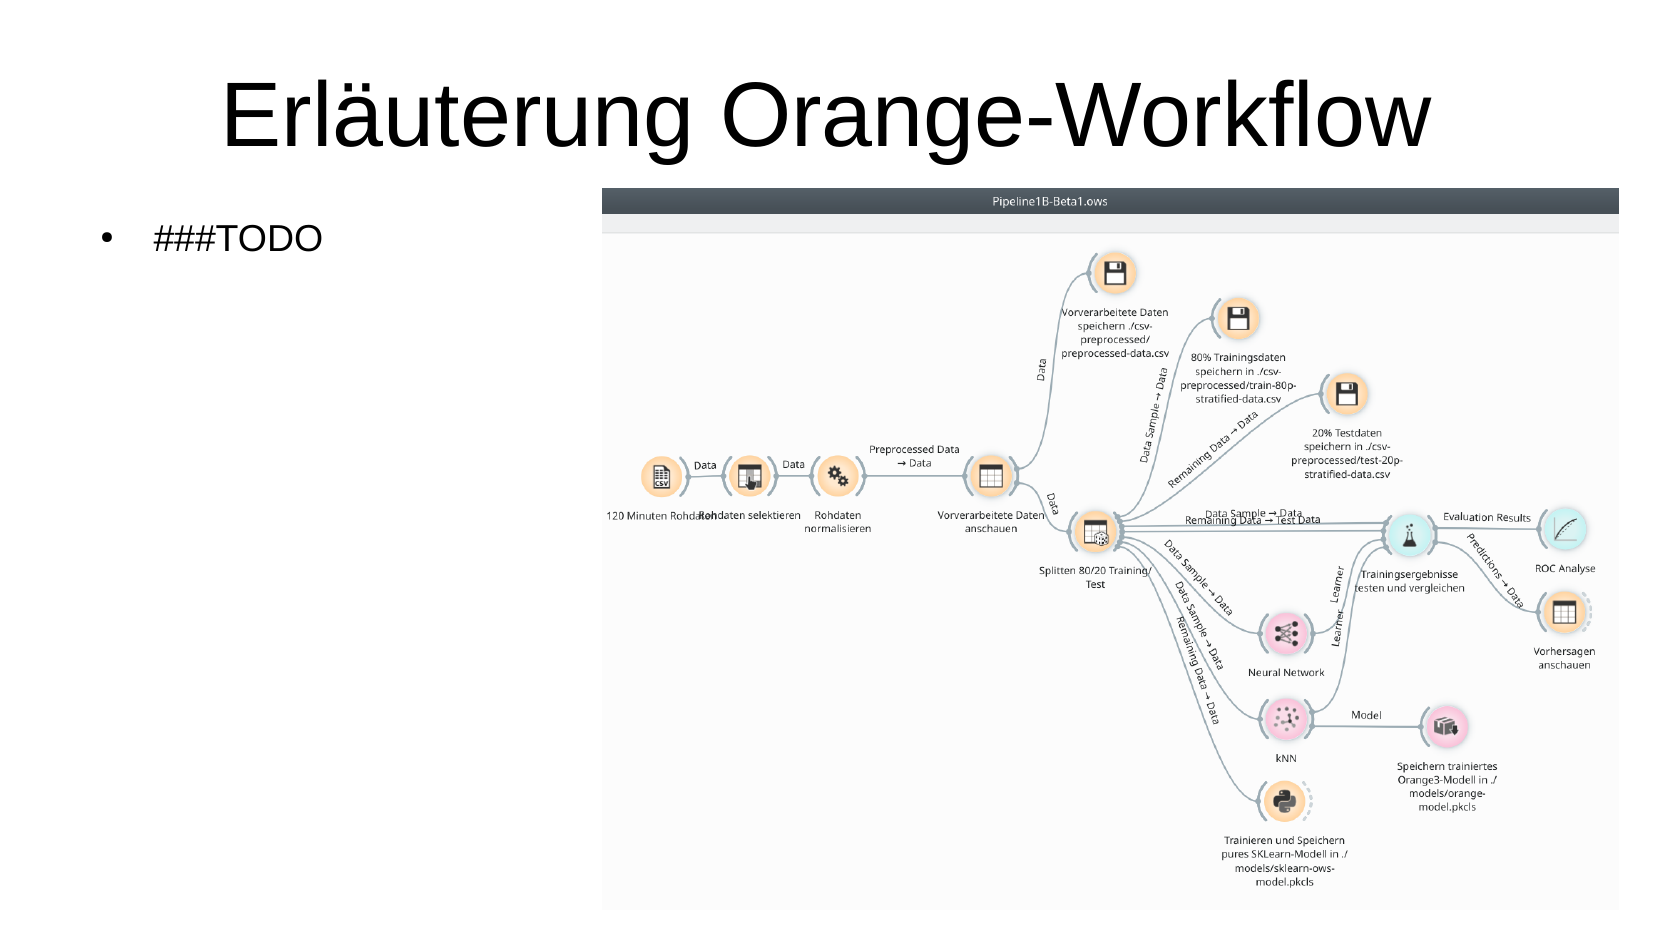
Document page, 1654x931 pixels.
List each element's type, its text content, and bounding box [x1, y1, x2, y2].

title Erläuterung Orange-Workflow [82, 37, 1571, 193]
list ###TODO [82, 217, 1571, 758]
picture [602, 188, 1619, 910]
